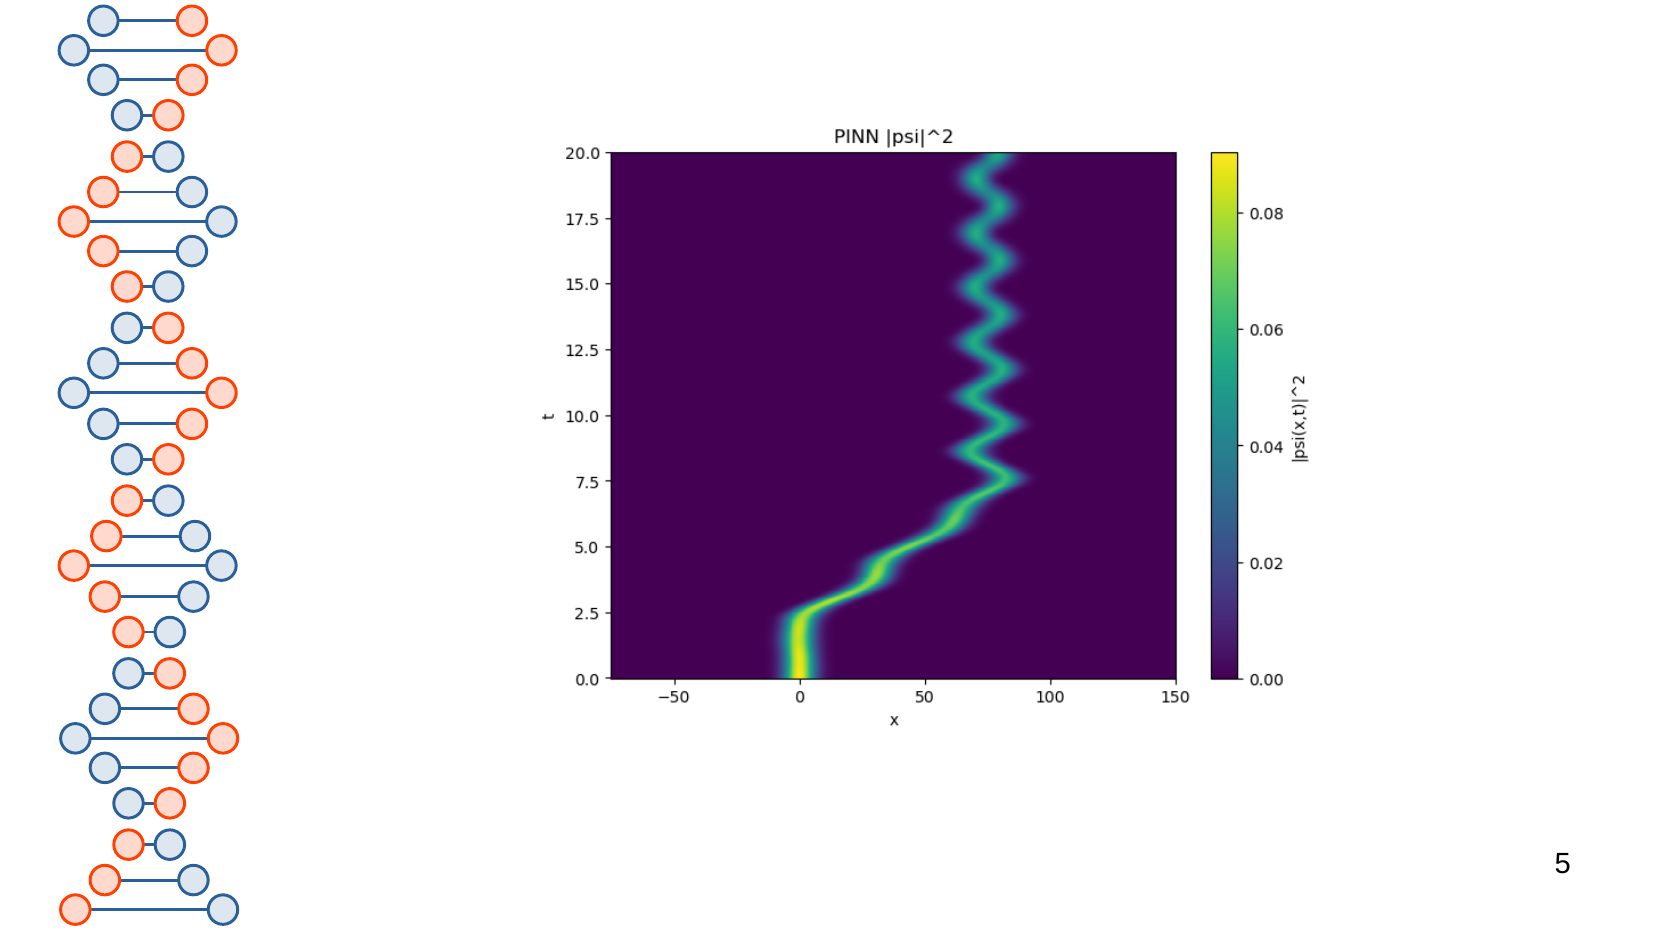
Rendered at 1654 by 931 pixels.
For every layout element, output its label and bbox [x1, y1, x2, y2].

picture [531, 118, 1318, 739]
